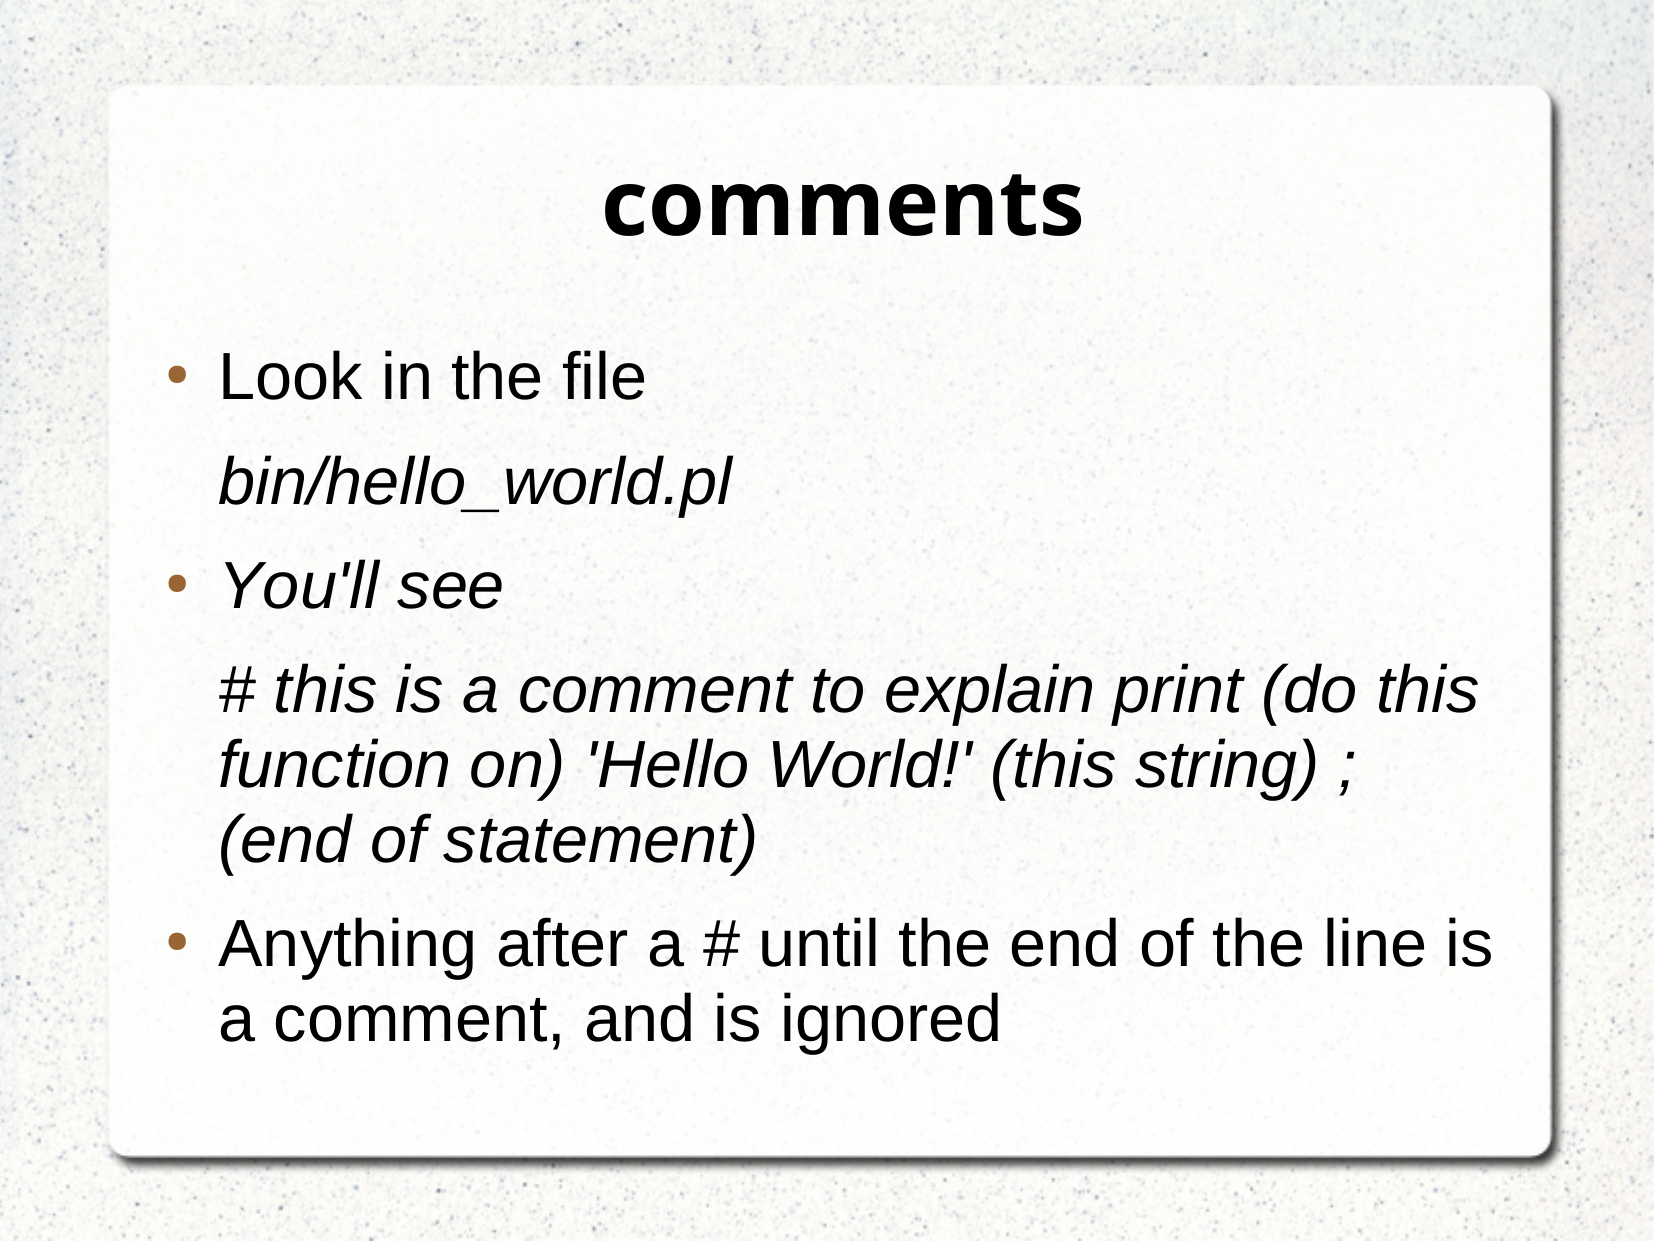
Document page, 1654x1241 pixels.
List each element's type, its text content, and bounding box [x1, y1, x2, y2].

title comments [118, 96, 1536, 304]
list Look in the file bin/hello_world.pl You'll see # this is a comment to explain print (do this function on) 'Hello World!' (this string) ; (end of statement) Anything after a # until the end of the line is a comment, and is ignored [147, 339, 1506, 1054]
picture [0, 0, 1654, 1241]
